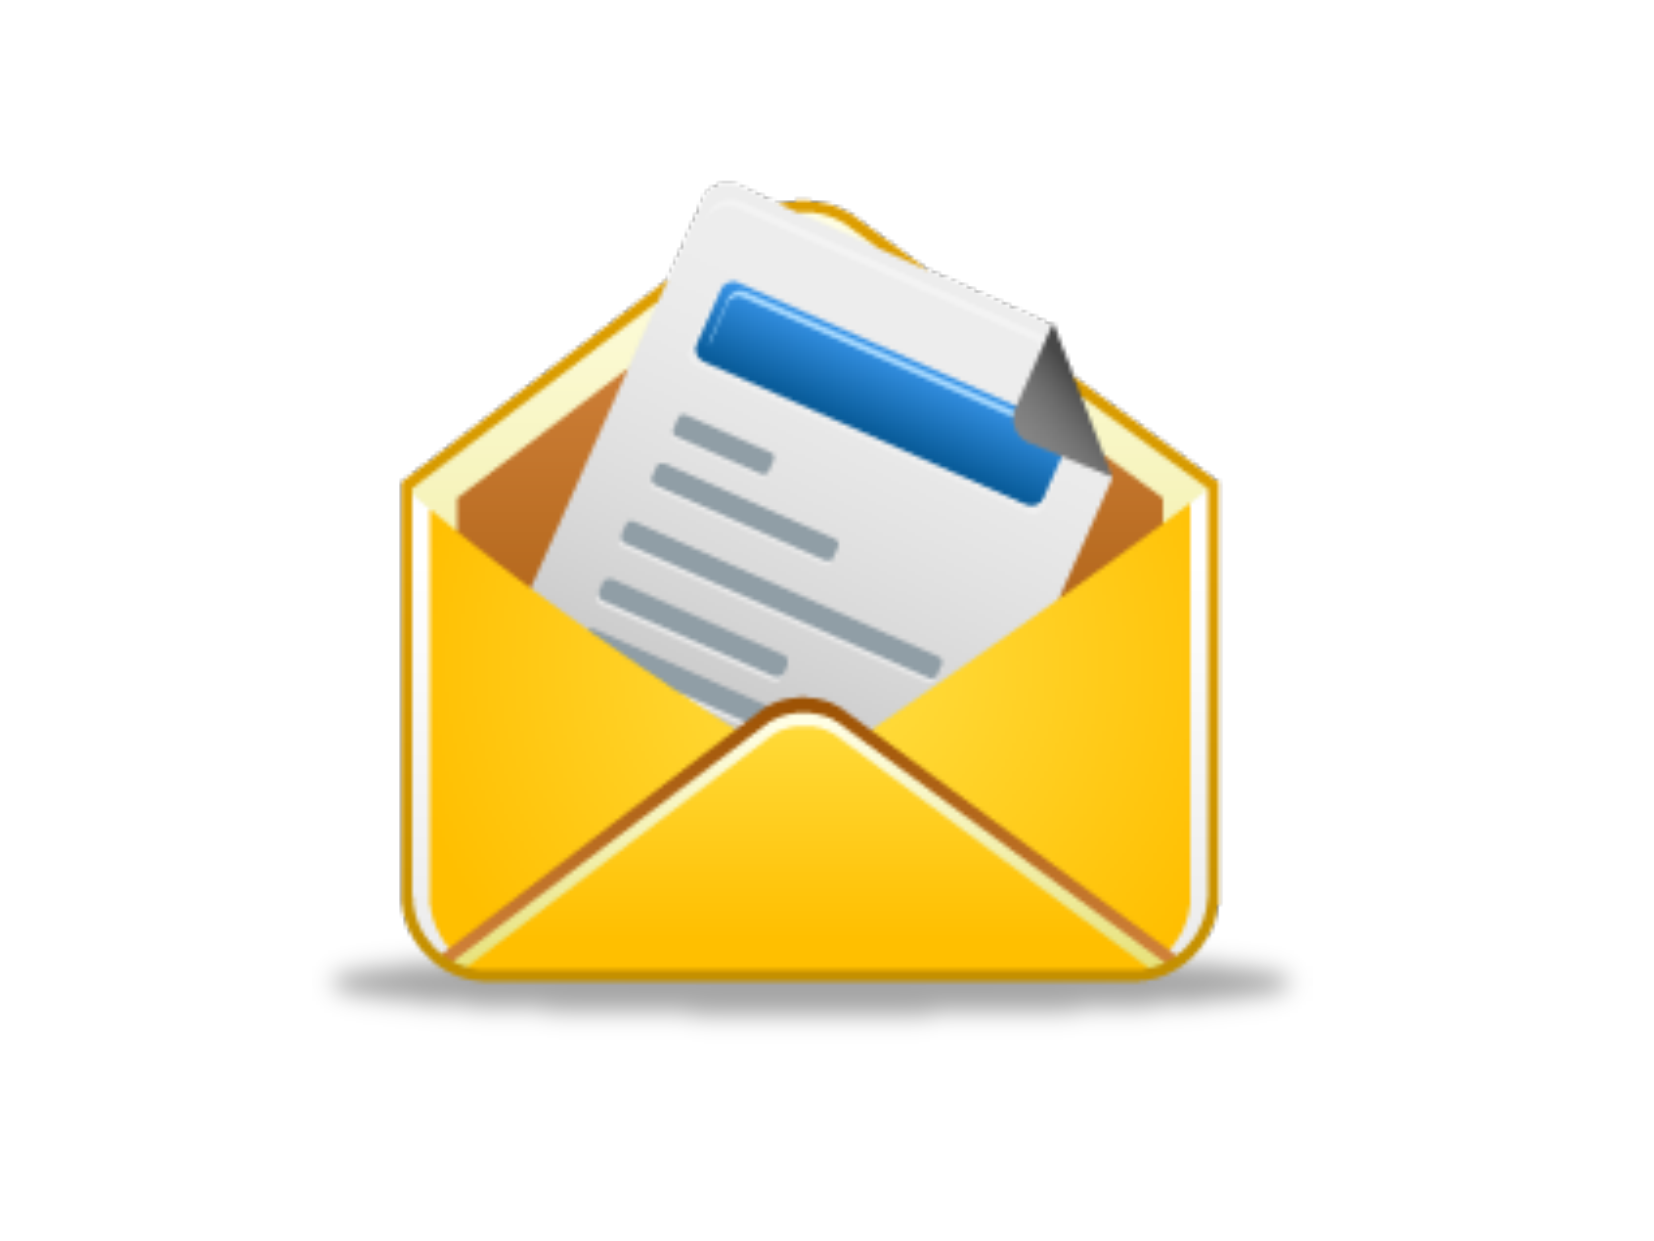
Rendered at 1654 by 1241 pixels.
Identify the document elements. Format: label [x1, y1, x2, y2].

picture [312, 74, 1313, 1075]
